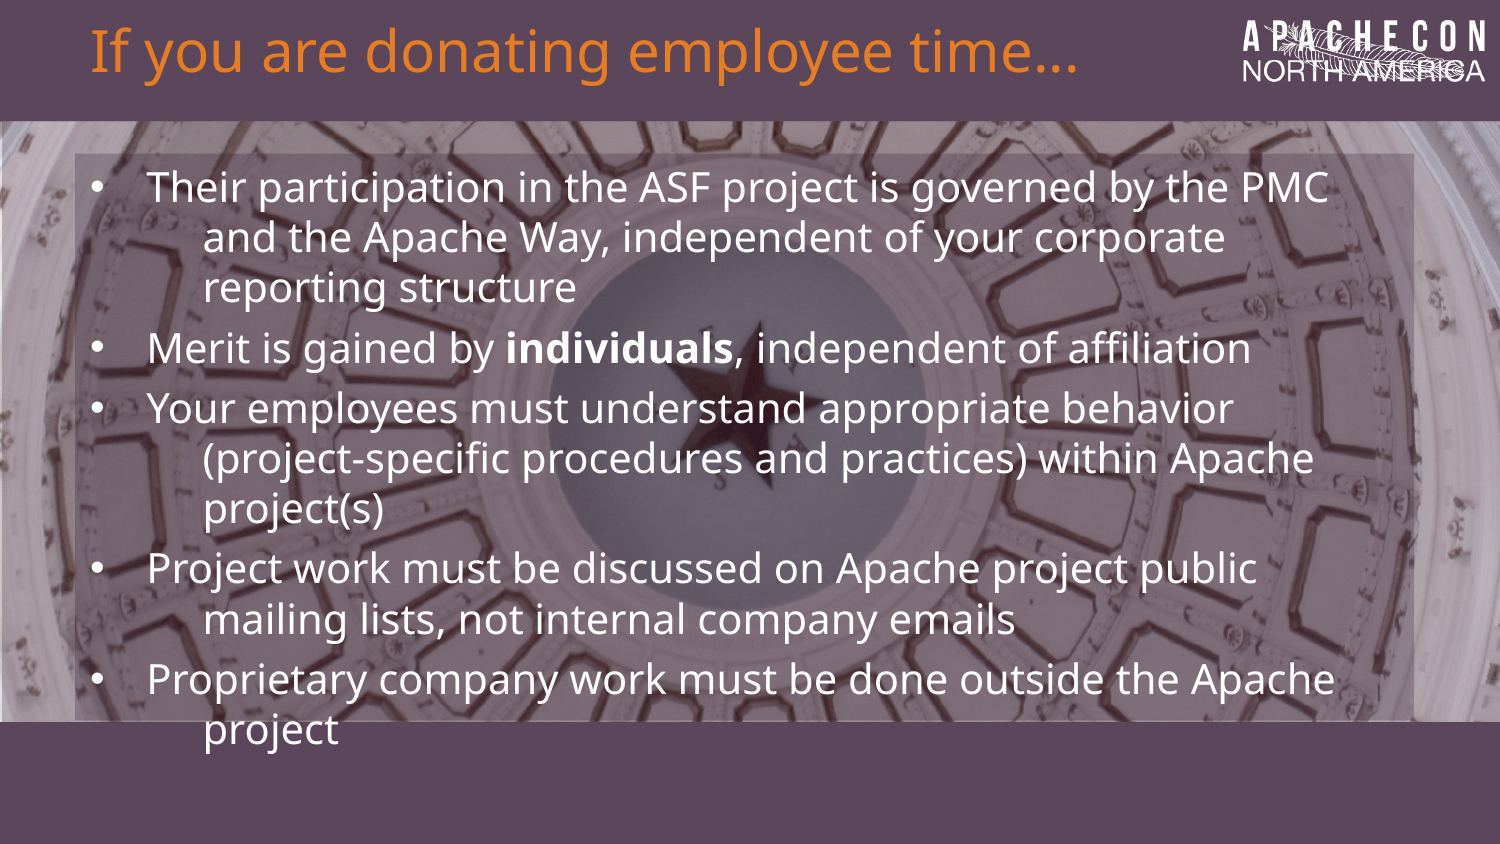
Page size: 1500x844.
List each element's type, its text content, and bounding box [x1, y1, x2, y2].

text_box If you are donating employee time... [75, 6, 1116, 107]
picture [0, 0, 1500, 844]
text_box Their participation in the ASF project is governed by the PMC and the Apache Way, independent of your corporate reporting structure Merit is gained by individuals, independent of affiliation Your employees must understand appropriate behavior (project-specific procedures and practices) within Apache project(s) Project work must be discussed on Apache project public mailing lists, not internal company emails Proprietary company work must be done outside the Apache project [75, 153, 1415, 721]
